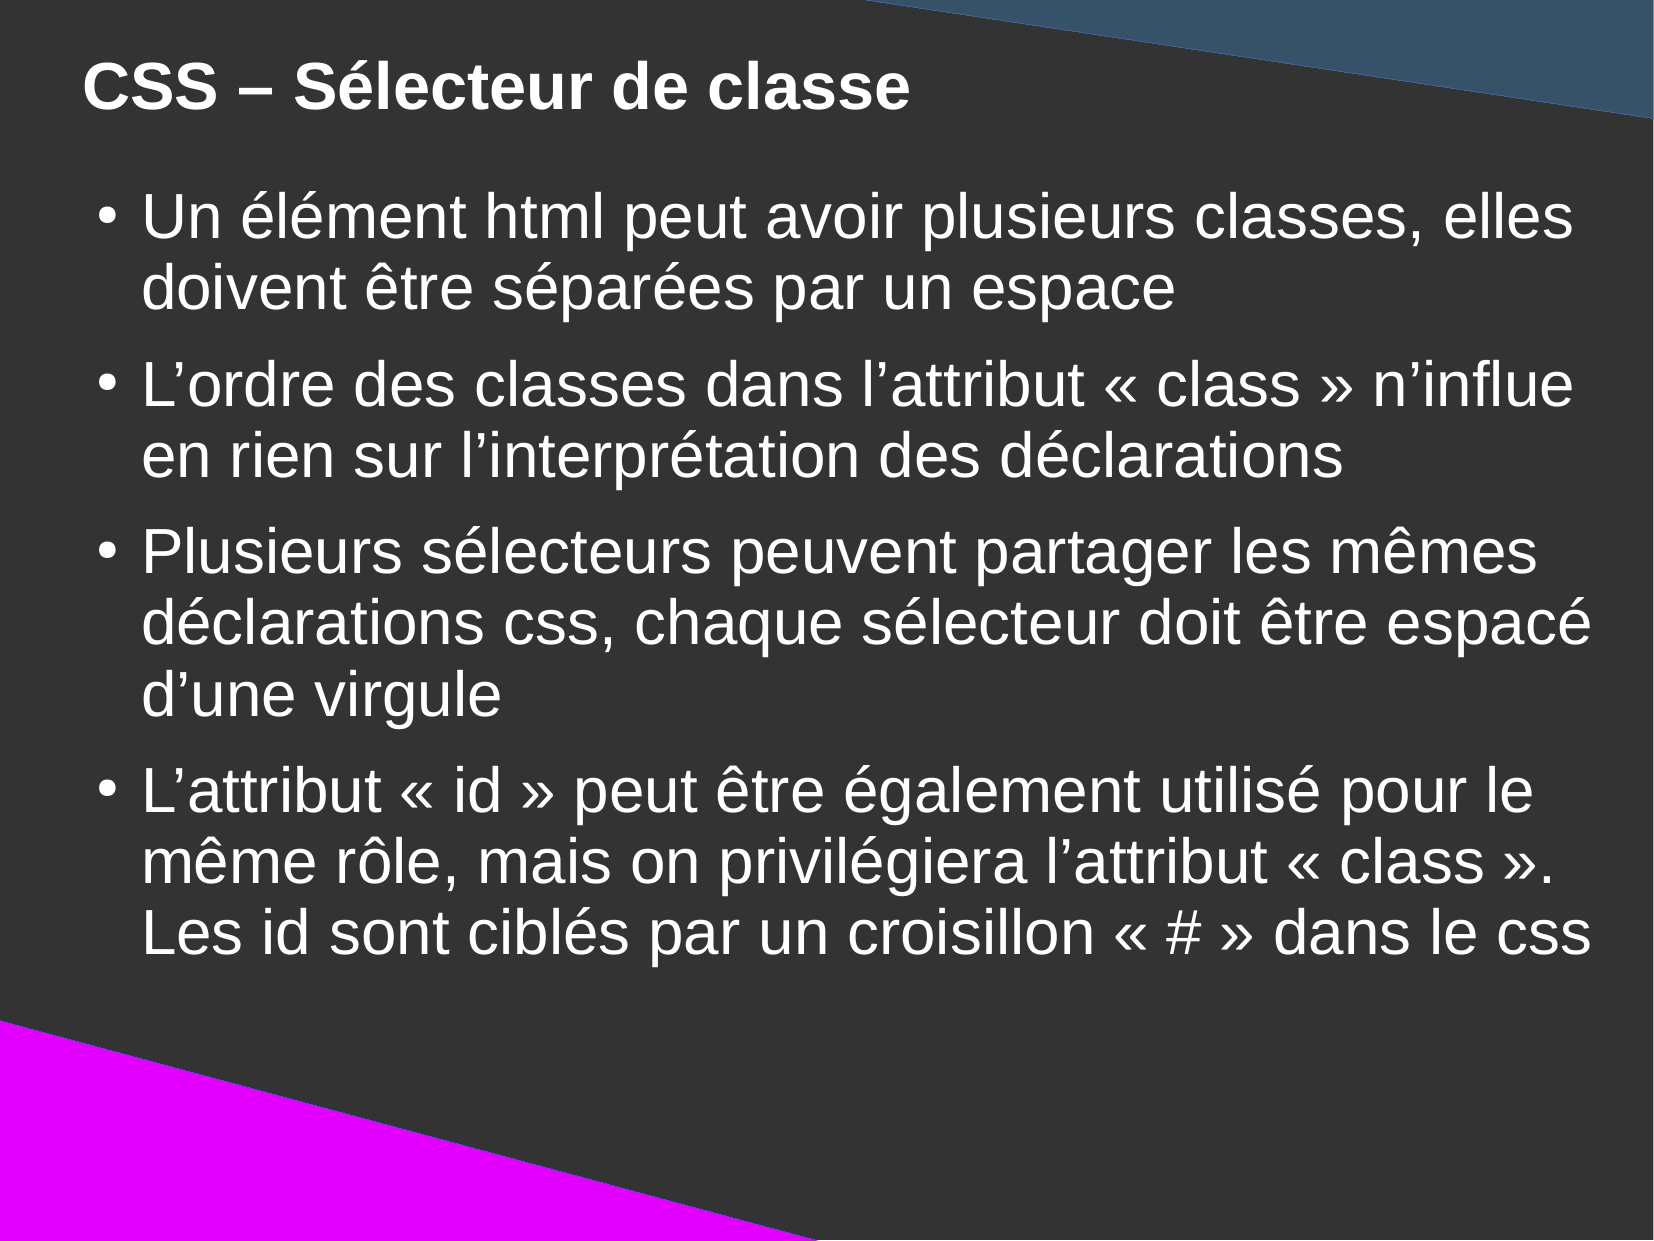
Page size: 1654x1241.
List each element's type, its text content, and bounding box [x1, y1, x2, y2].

text_box [866, 0, 1654, 119]
text_box [0, 1020, 819, 1241]
list Un élément html peut avoir plusieurs classes, elles doivent être séparées par un espace L’ordre des classes dans l’attribut « class » n’influe en rien sur l’interprétation des déclarations Plusieurs sélecteurs peuvent partager les mêmes déclarations css, chaque sélecteur doit être espacé d’une virgule L’attribut « id » peut être également utilisé pour le même rôle, mais on privilégiera l’attribut « class ». Les id sont ciblés par un croisillon « # » dans le css [80, 180, 1605, 1020]
title CSS – Sélecteur de classe [82, 49, 1571, 152]
